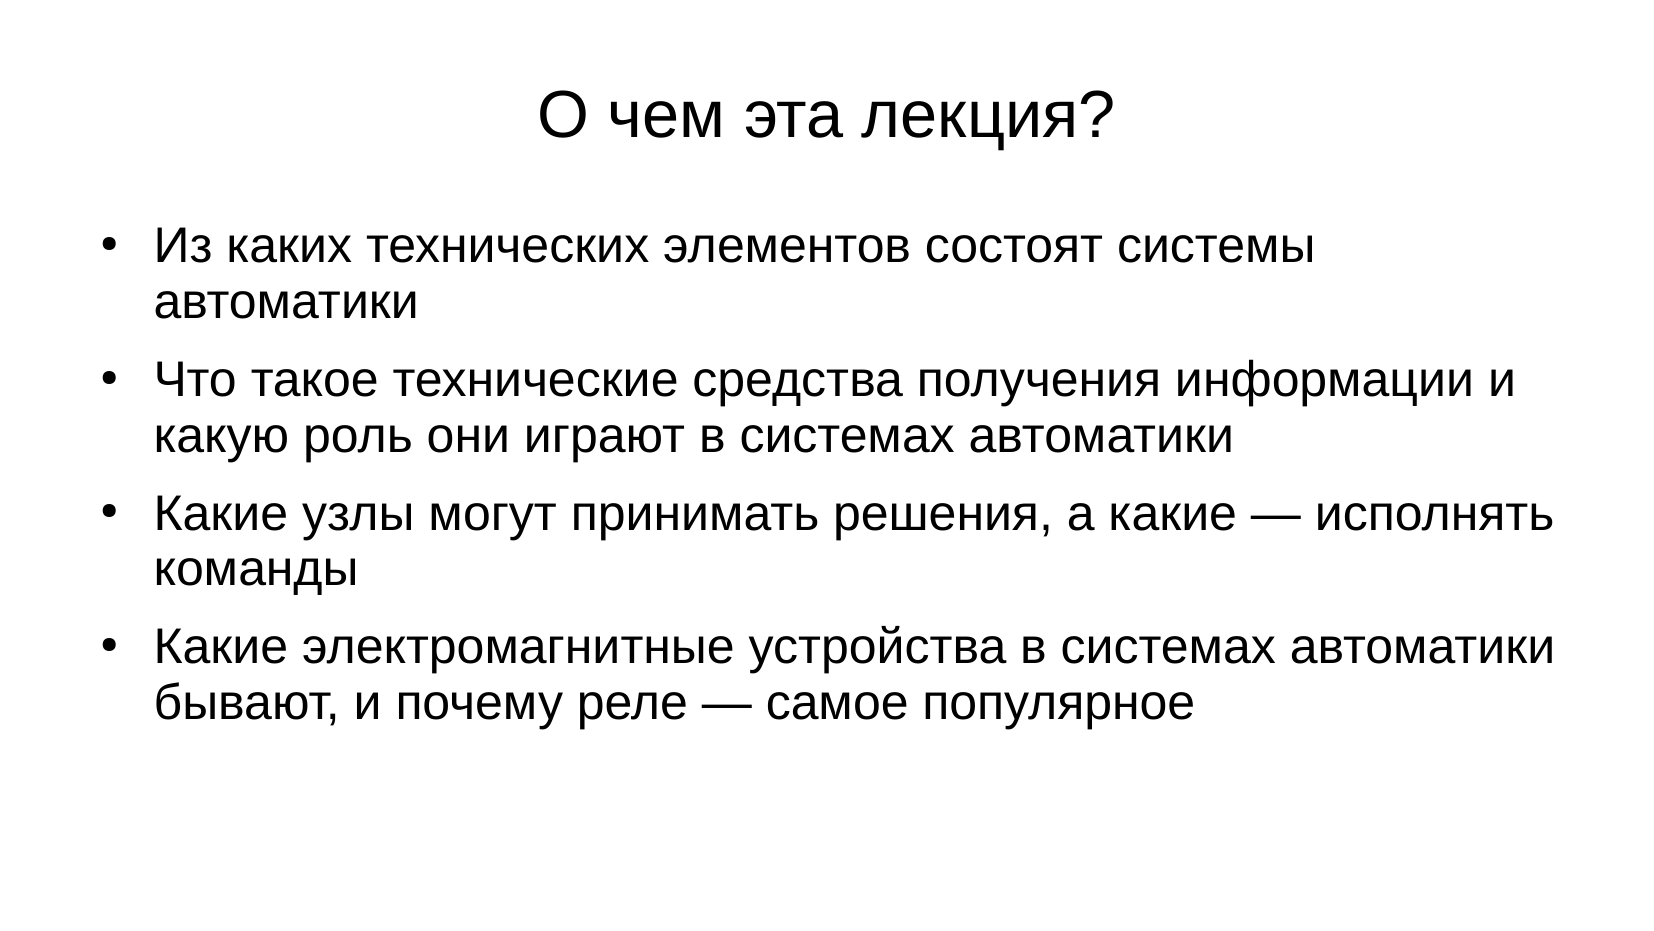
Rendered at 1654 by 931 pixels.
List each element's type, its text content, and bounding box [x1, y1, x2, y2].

title О чем эта лекция? [82, 37, 1571, 193]
list Из каких технических элементов состоят системы автоматики Что такое технические средства получения информации и какую роль они играют в системах автоматики Какие узлы могут принимать решения, а какие — исполнять команды Какие электромагнитные устройства в системах автоматики бывают, и почему реле — самое популярное [82, 217, 1571, 758]
